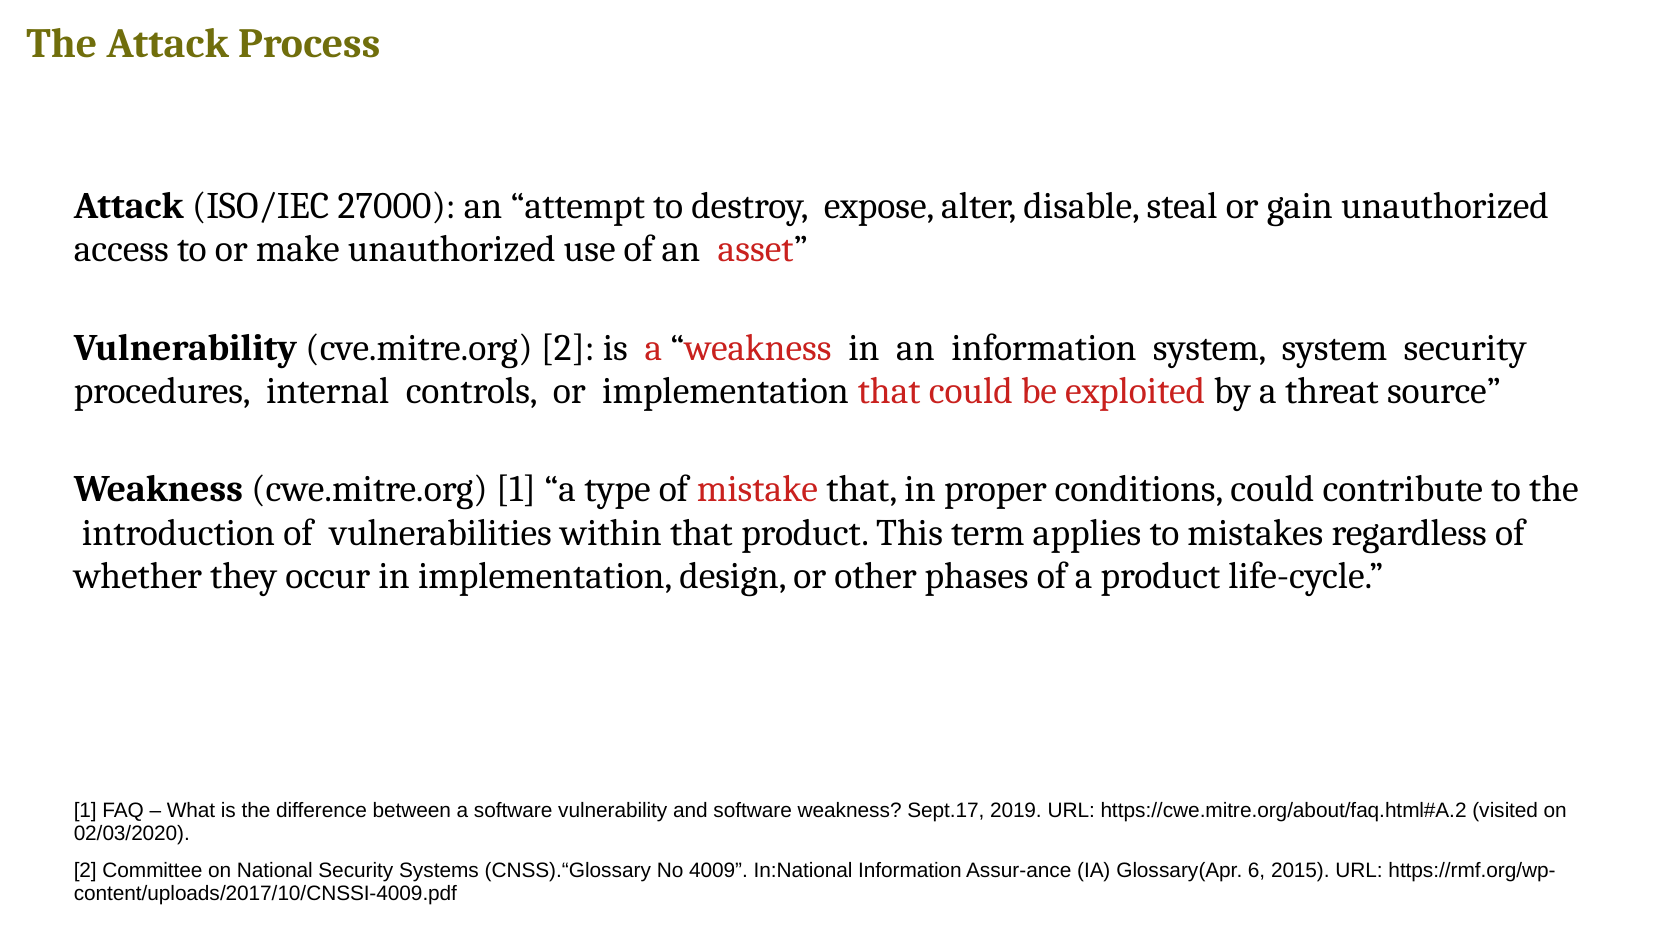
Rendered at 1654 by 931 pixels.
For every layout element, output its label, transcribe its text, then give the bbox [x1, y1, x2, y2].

text_box Attack (ISO/IEC 27000): an “attempt to destroy, expose, alter, disable, steal or gain unauthorized access to or make unauthorized use of an asset” Vulnerability (cve.mitre.org) [2]: is a “weakness in an information system, system security procedures, internal controls, or implementation that could be exploited by a threat source” Weakness (cwe.mitre.org) [1] “a type of mistake that, in proper conditions, could contribute to the introduction of vulnerabilities within that product. This term applies to mistakes regardless of whether they occur in implementation, design, or other phases of a product life-cycle.” [58, 177, 1595, 699]
text_box The Attack Process [11, 12, 426, 77]
text_box [1] FAQ – What is the difference between a software vulnerability and software weakness? Sept.17, 2019. URL: https://cwe.mitre.org/about/faq.html#A.2 (visited on 02/03/2020). [2] Committee on National Security Systems (CNSS).“Glossary No 4009”. In:National Information Assur-ance (IA) Glossary(Apr. 6, 2015). URL: https://rmf.org/wp-content/uploads/2017/10/CNSSI-4009.pdf [59, 791, 1595, 913]
